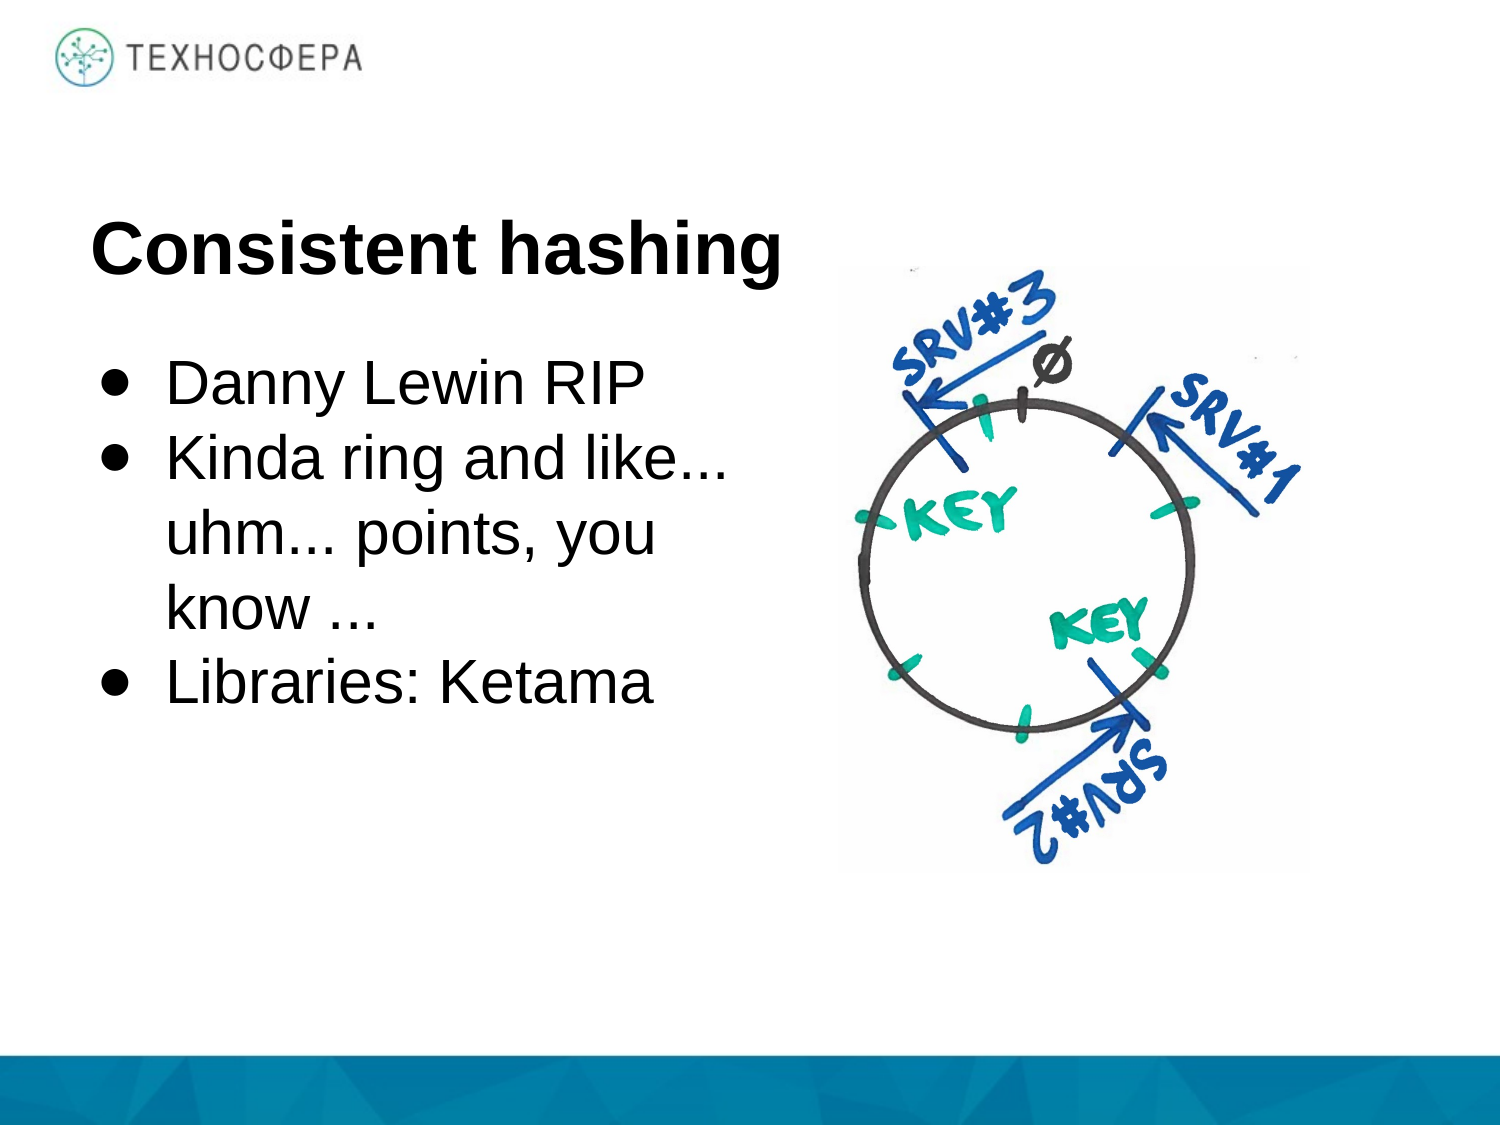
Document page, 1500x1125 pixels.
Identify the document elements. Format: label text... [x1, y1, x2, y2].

title Consistent hashing [75, 163, 1425, 305]
picture [0, 0, 1500, 1057]
list Danny Lewin RIP Kinda ring and like... uhm... points, you know ... Libraries: Ketama [75, 326, 758, 938]
